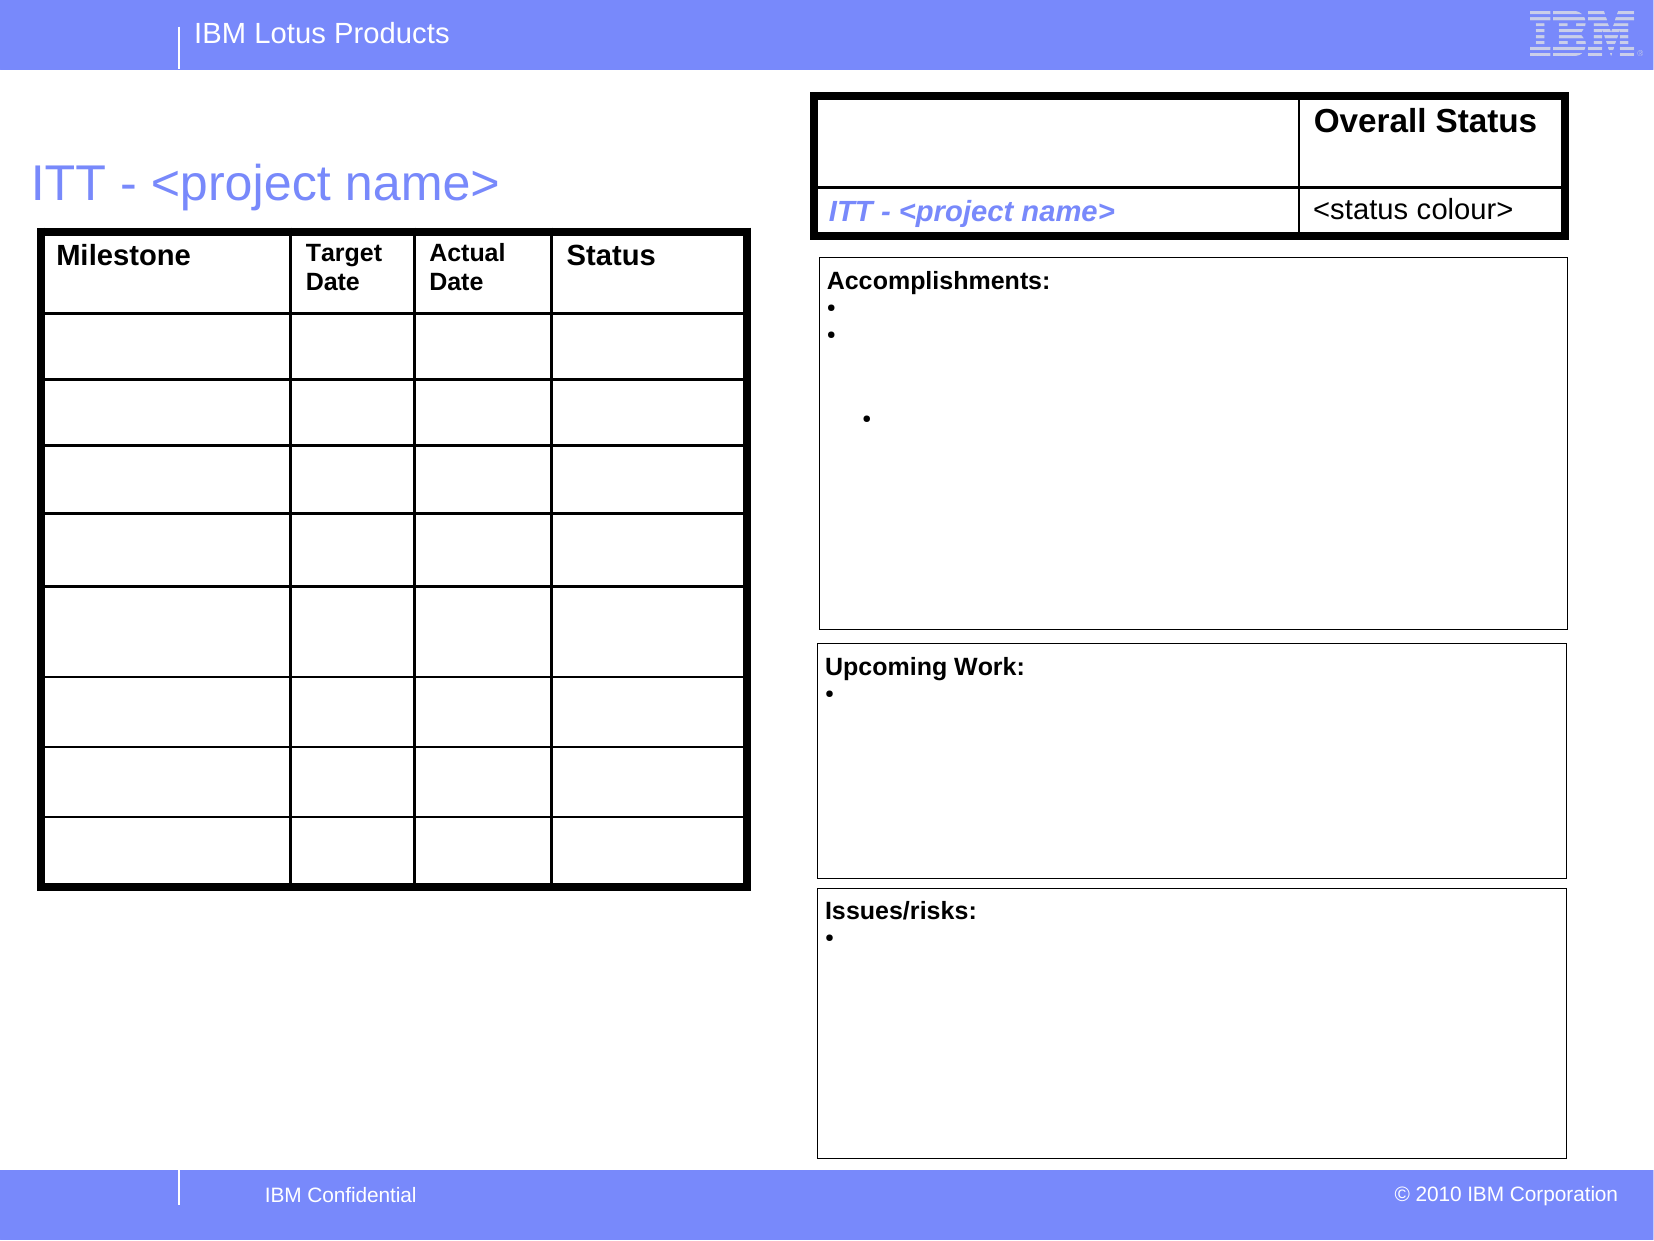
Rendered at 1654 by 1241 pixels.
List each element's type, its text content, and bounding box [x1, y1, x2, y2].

table_cell [292, 588, 413, 676]
table_cell [553, 748, 743, 816]
table_cell [553, 447, 743, 512]
table_cell [553, 588, 743, 676]
table_cell [45, 588, 289, 676]
table_cell [416, 748, 550, 816]
table_cell [292, 748, 413, 816]
table_cell [45, 447, 289, 512]
table_cell [416, 818, 550, 883]
text_box Issues/risks: [817, 888, 1567, 1159]
table_cell ITT - <project name> [818, 189, 1298, 232]
table_cell [45, 678, 289, 746]
table_cell [292, 447, 413, 512]
table_cell [292, 818, 413, 883]
table_header [818, 100, 1298, 186]
table_cell [553, 678, 743, 746]
table_header Actual Date [416, 236, 550, 312]
text_box Accomplishments: [819, 257, 1568, 630]
table_cell [553, 315, 743, 378]
text_box ITT - <project name> [15, 147, 750, 198]
table_header Overall Status [1300, 100, 1561, 186]
table_cell [45, 315, 289, 378]
table_cell [416, 515, 550, 585]
text_box Upcoming Work: [817, 643, 1567, 879]
table_header Target Date [292, 236, 413, 312]
table_cell [416, 678, 550, 746]
table_cell [553, 515, 743, 585]
table_cell [292, 678, 413, 746]
table_cell [45, 381, 289, 444]
picture [1530, 11, 1643, 56]
table_header Milestone [45, 236, 289, 312]
table_cell [416, 588, 550, 676]
table_cell [292, 381, 413, 444]
table_cell [45, 818, 289, 883]
table_cell [292, 515, 413, 585]
table_cell [45, 515, 289, 585]
table_cell [553, 381, 743, 444]
table_cell <status colour> [1300, 189, 1561, 232]
table_header Status [553, 236, 743, 312]
table_cell [416, 315, 550, 378]
table_cell [553, 818, 743, 883]
table_cell [292, 315, 413, 378]
table_cell [45, 748, 289, 816]
table_cell [416, 447, 550, 512]
table_cell [416, 381, 550, 444]
